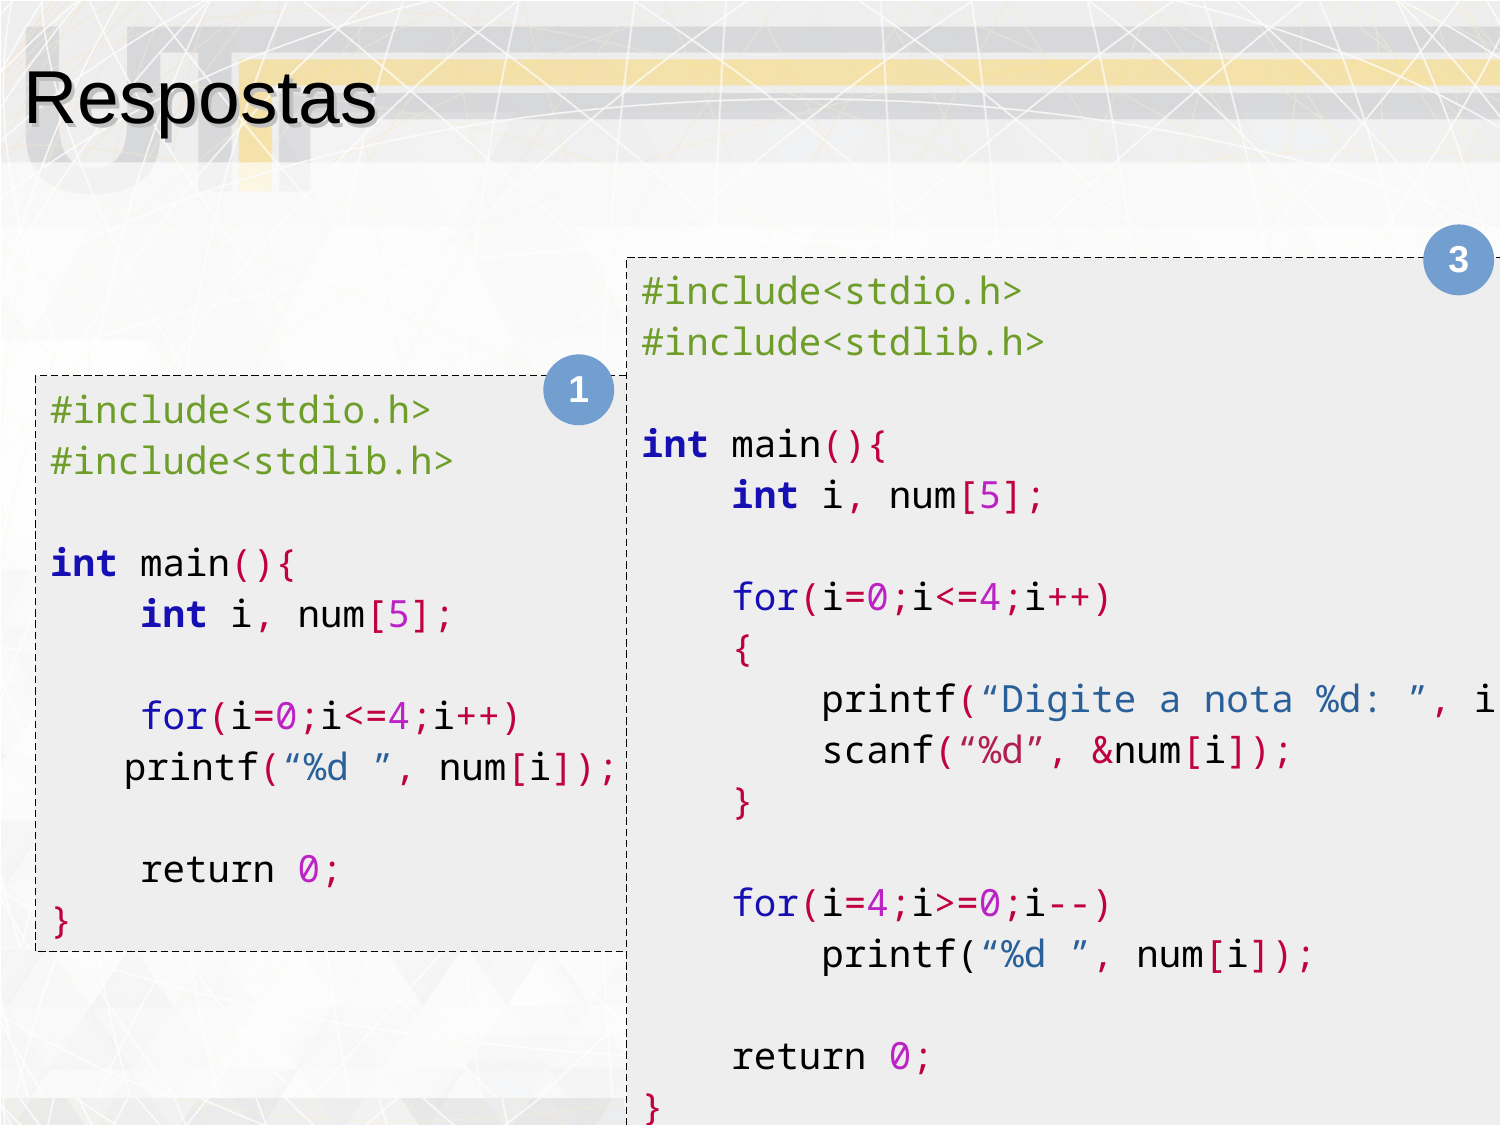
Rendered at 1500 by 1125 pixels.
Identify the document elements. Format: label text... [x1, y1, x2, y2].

title Respostas [23, 18, 1489, 178]
text_box 3 [1423, 224, 1495, 296]
text_box #include<stdio.h> #include<stdlib.h> int main(){ int i, num[5]; for(i=0;i<=4;i++) printf(“%d ”, num[i]); return 0; } [35, 375, 590, 804]
text_box 1 [543, 354, 615, 426]
text_box #include<stdio.h> #include<stdlib.h> int main(){ int i, num[5]; for(i=0;i<=4;i++) { printf(“Digite a nota %d: ”, i); scanf(“%d”, &num[i]); } for(i=4;i>=0;i--) printf(“%d ”, num[i]); return 0; } [626, 257, 1477, 910]
